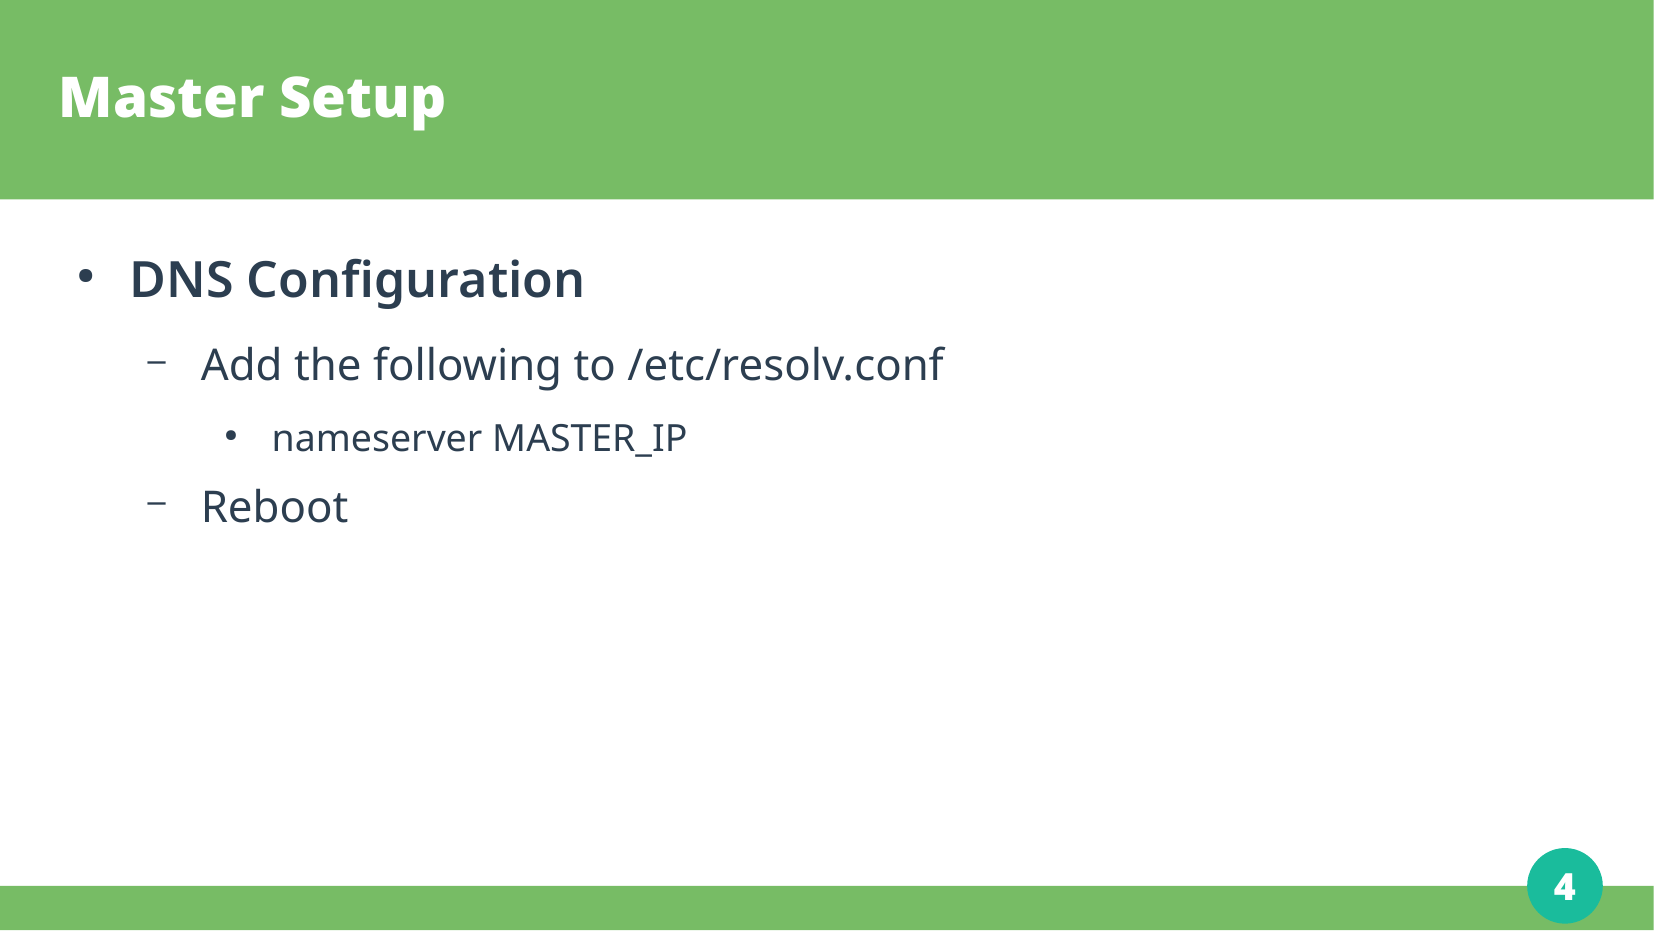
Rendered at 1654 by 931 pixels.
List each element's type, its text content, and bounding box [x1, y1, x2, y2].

title Master Setup [59, 37, 1595, 155]
list DNS Configuration Add the following to /etc/resolv.conf nameserver MASTER_IP Reboot [59, 243, 1595, 864]
